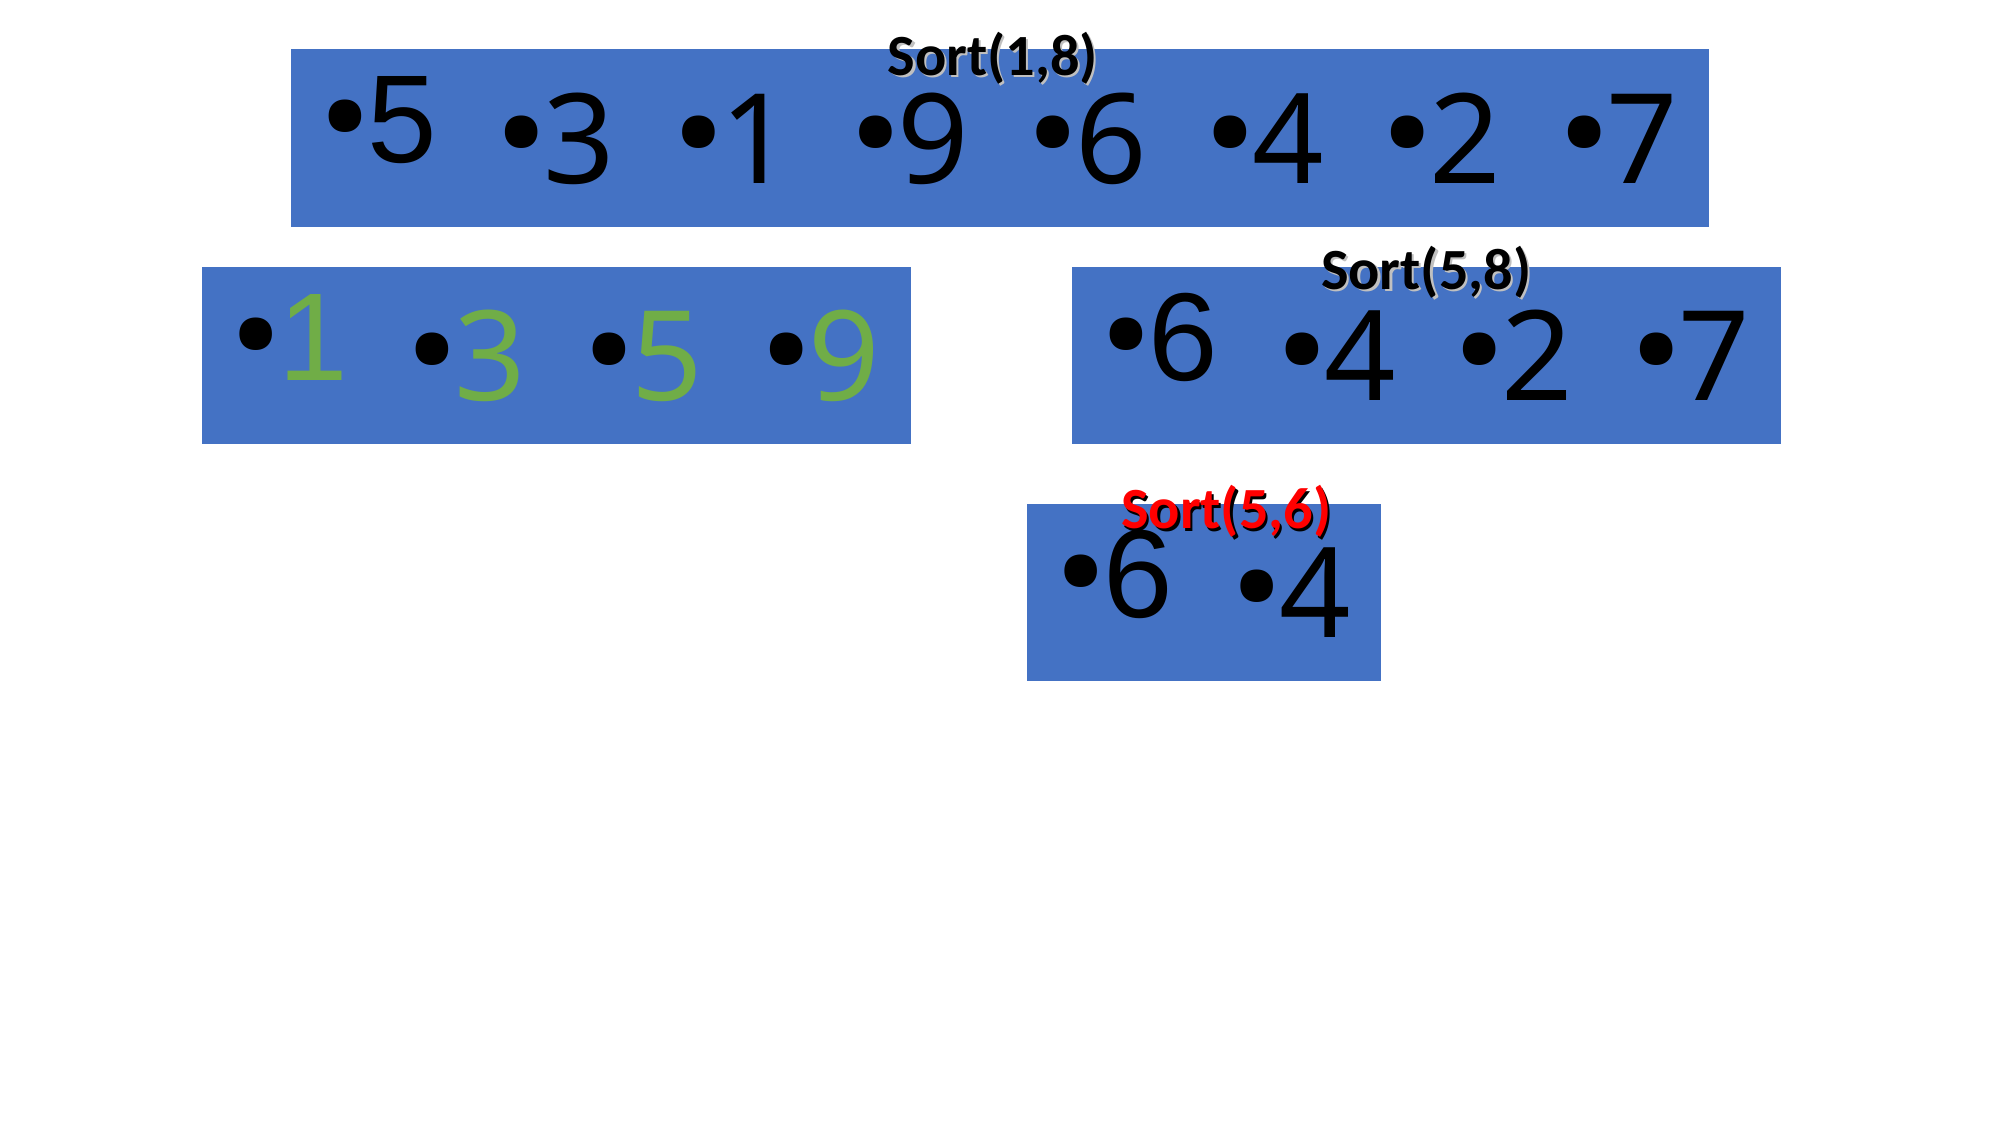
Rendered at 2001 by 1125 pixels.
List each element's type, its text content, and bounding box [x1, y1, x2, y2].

table_header 6 [1093, 136, 1130, 175]
table_header 6 [1121, 570, 1156, 609]
table_header 3 [468, 49, 646, 227]
text_box Sort(1,8) [873, 9, 1113, 94]
table_header 2 [1426, 267, 1604, 444]
table_header 6 [1072, 267, 1249, 444]
table_header 3 [379, 267, 556, 444]
table_header 4 [1204, 504, 1381, 681]
table_header 9 [914, 102, 951, 141]
table_header 5 [556, 267, 733, 444]
text_box Sort(5,8) [1306, 224, 1547, 309]
table_header 4 [1249, 267, 1426, 444]
table_header 4 [1177, 49, 1354, 227]
table_header 2 [1354, 49, 1531, 224]
table_header 7 [1531, 49, 1709, 227]
table_header 9 [733, 267, 911, 444]
table_header 4 [1293, 559, 1325, 607]
table_header 5 [291, 49, 468, 227]
table_header 7 [1604, 267, 1781, 444]
text_box Sort(5,6) [1106, 463, 1347, 548]
table_header 6 [1000, 49, 1177, 227]
table_header 6 [1027, 504, 1204, 681]
table_header 9 [823, 49, 1000, 227]
table_header 1 [202, 267, 379, 444]
table_header 1 [646, 49, 823, 227]
